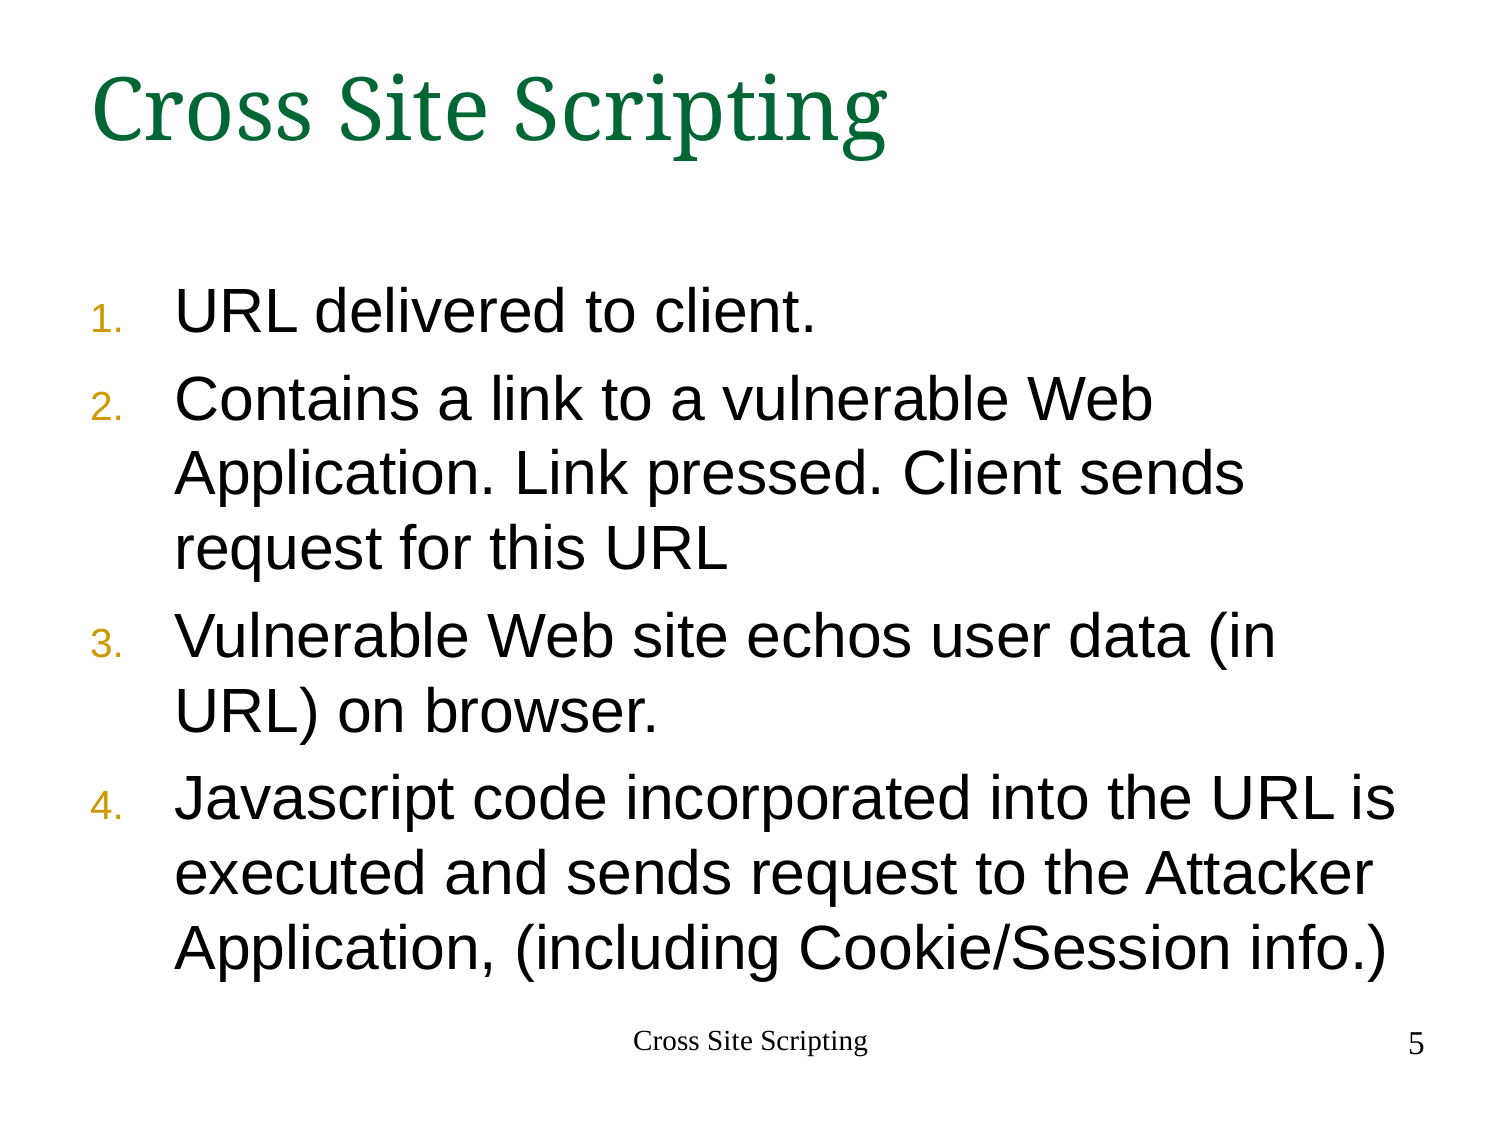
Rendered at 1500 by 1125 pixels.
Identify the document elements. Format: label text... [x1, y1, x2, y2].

title Cross Site Scripting [75, 45, 1425, 233]
list URL delivered to client. Contains a link to a vulnerable Web Application. Link pressed. Client sends request for this URL Vulnerable Web site echos user data (in URL) on browser. Javascript code incorporated into the URL is executed and sends request to the Attacker Application, (including Cookie/Session info.) [75, 262, 1425, 1006]
